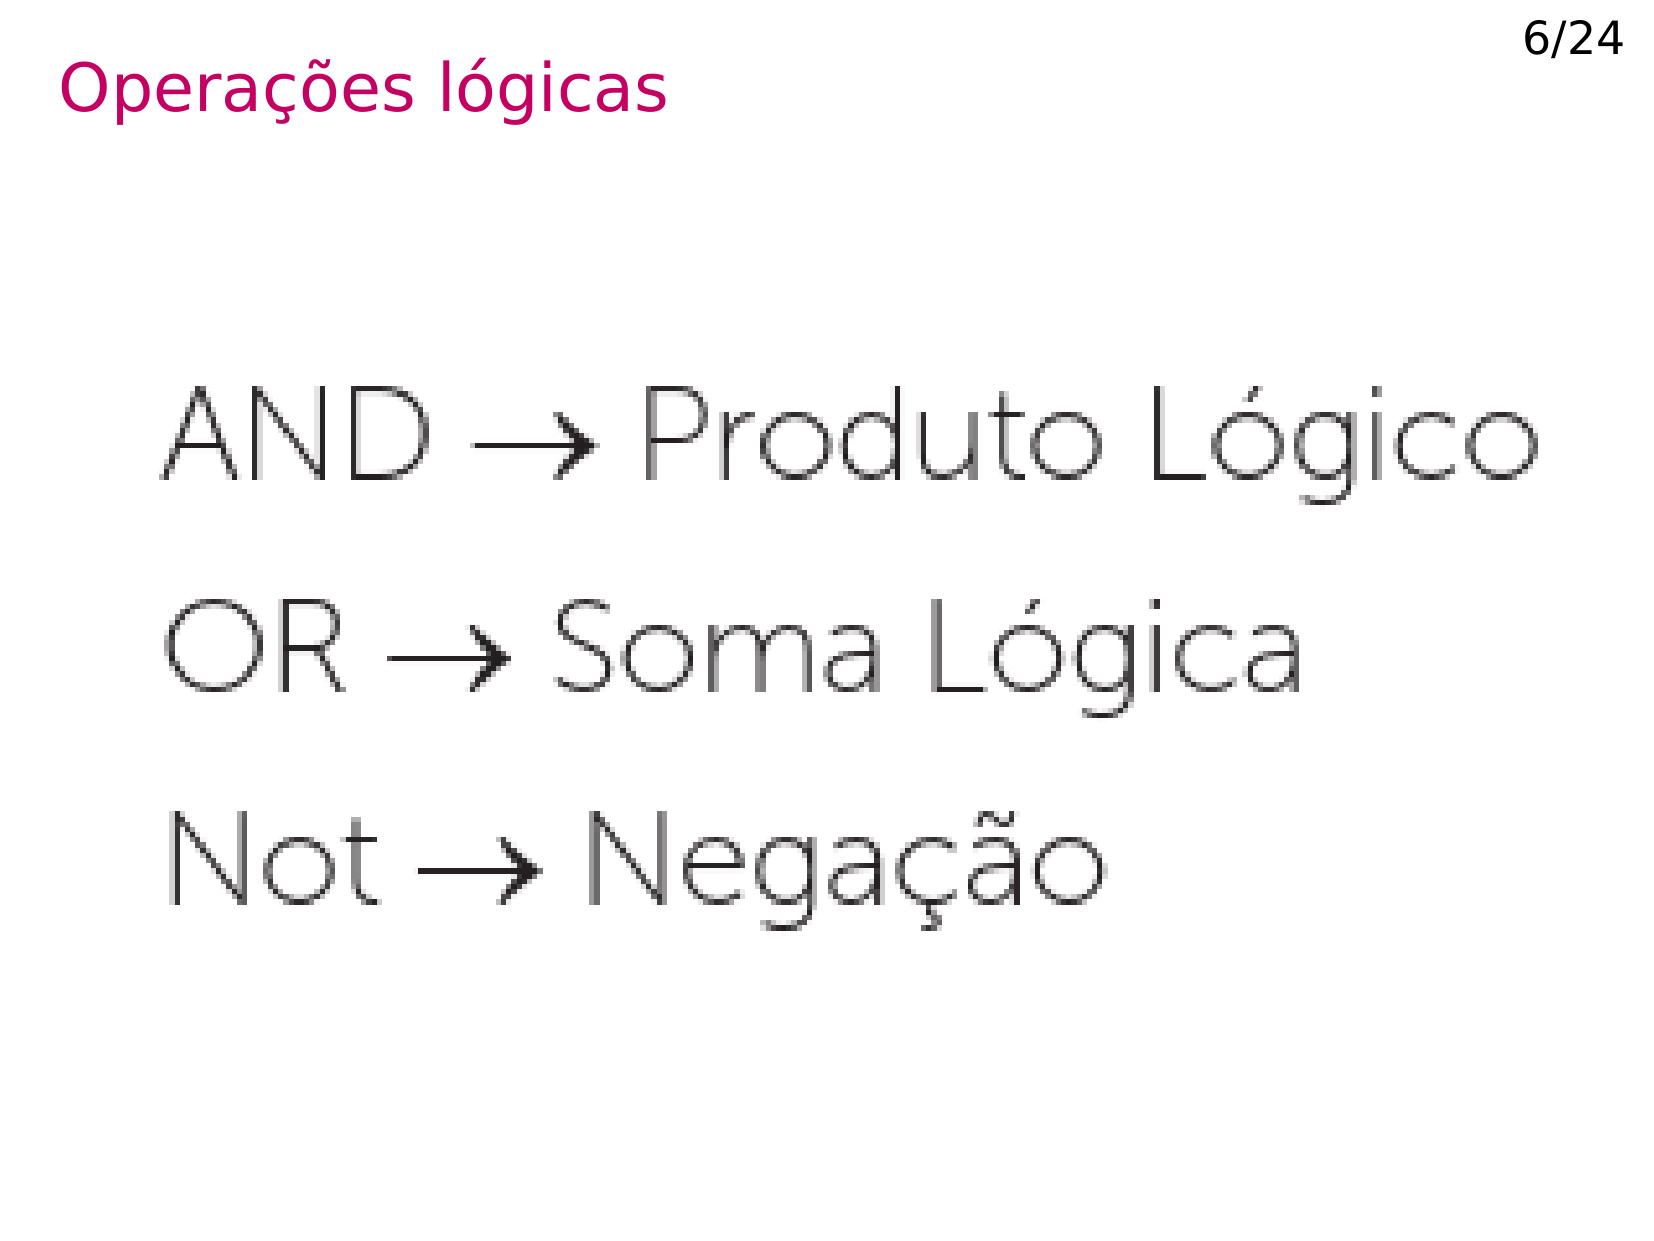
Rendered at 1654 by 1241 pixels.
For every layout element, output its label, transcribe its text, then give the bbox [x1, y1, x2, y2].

picture [118, 366, 1554, 957]
title Operações lógicas [59, 29, 1625, 148]
